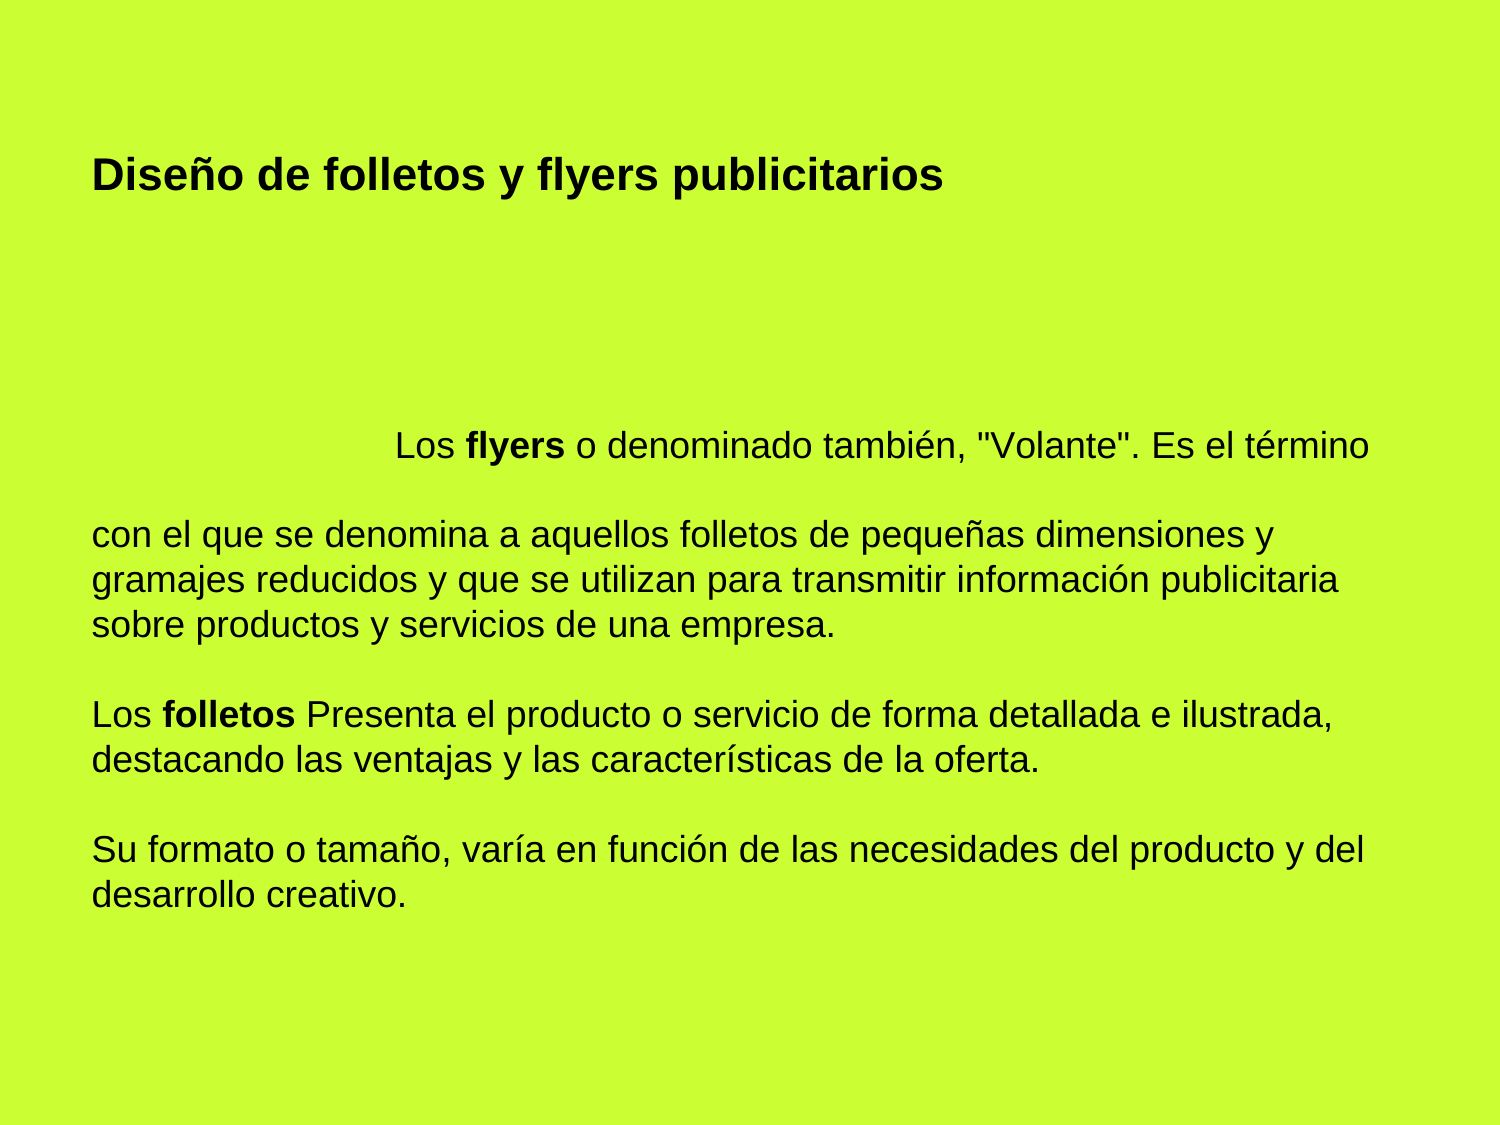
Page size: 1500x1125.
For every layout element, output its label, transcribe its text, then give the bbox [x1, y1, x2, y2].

text_box Diseño de folletos y flyers publicitarios Los flyers o denominado también, "Volante". Es el término con el que se denomina a aquellos folletos de pequeñas dimensiones y gramajes reducidos y que se utilizan para transmitir información publicitaria sobre productos y servicios de una empresa. Los folletos Presenta el producto o servicio de forma detallada e ilustrada, destacando las ventajas y las características de la oferta. Su formato o tamaño, varía en función de las necesidades del producto y del desarrollo creativo. [76, 137, 1394, 1013]
